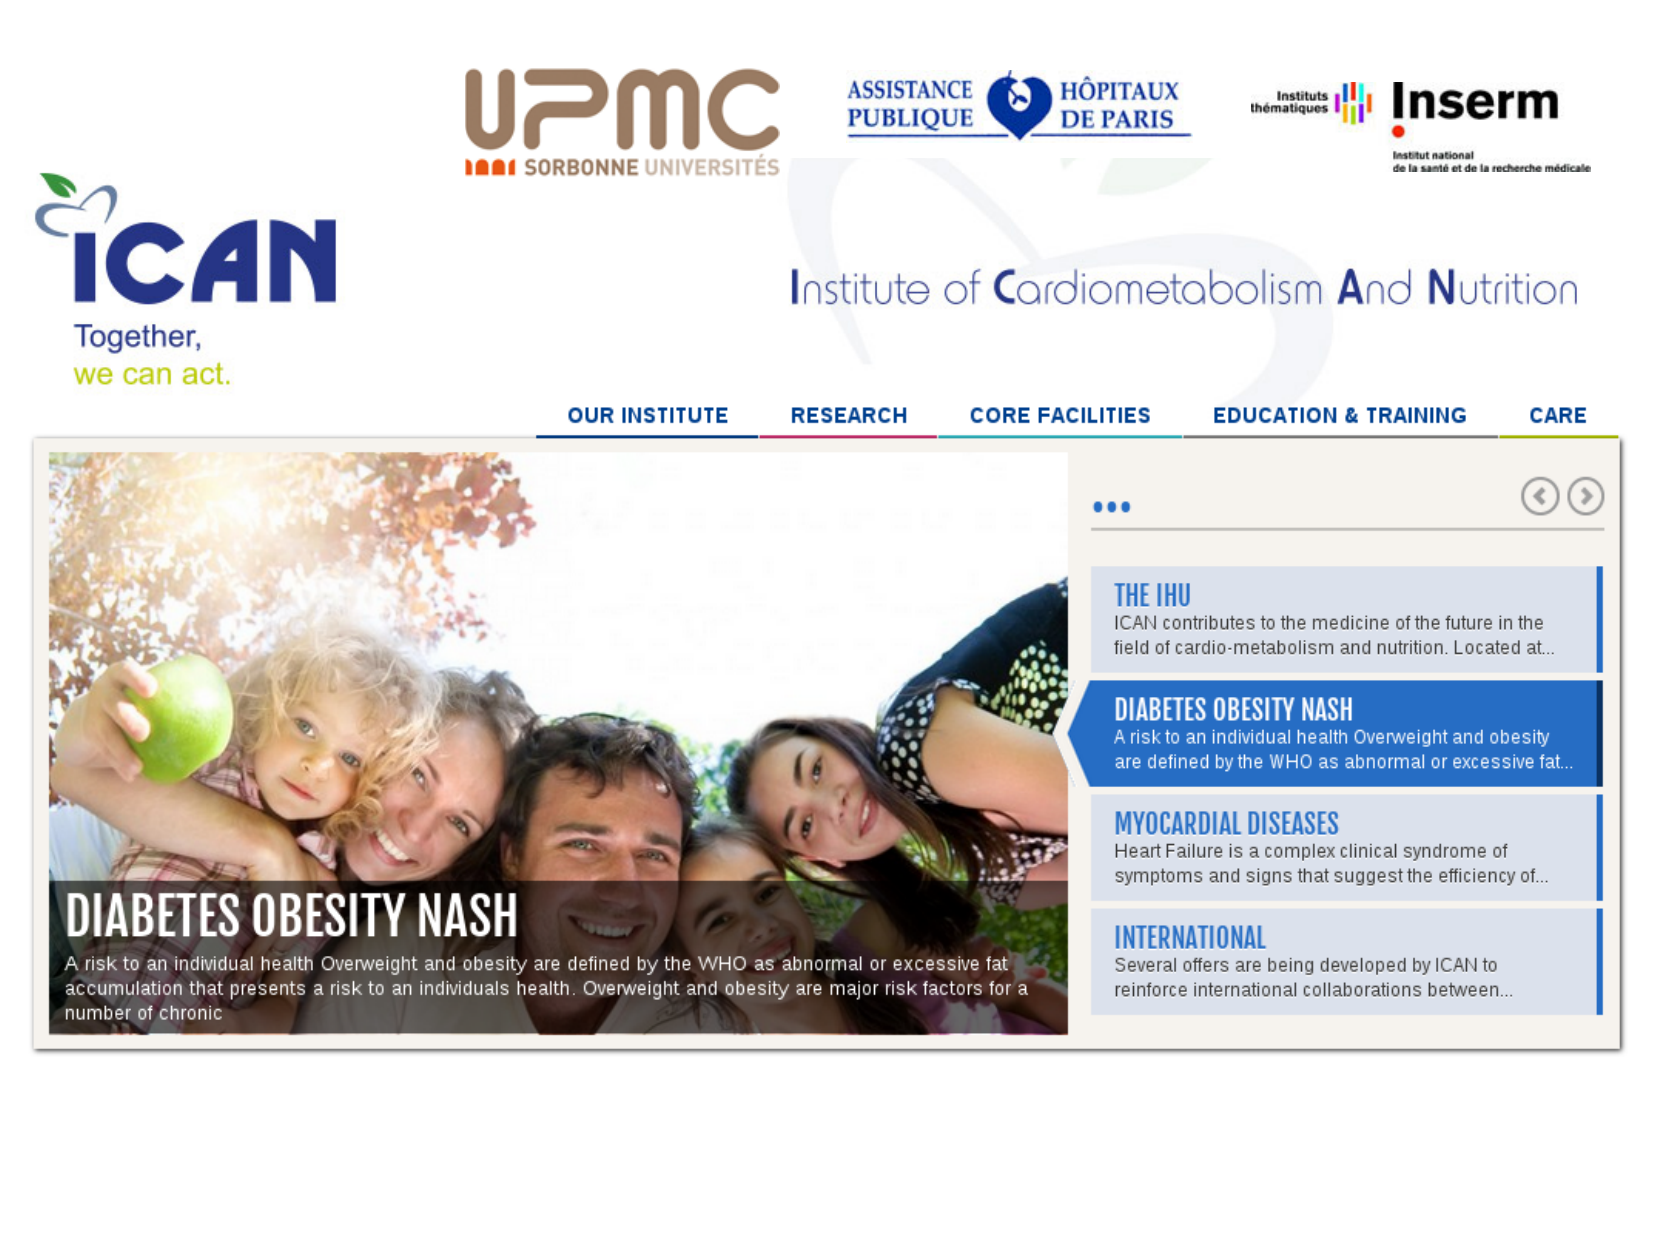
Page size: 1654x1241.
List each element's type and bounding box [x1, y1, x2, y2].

picture [846, 70, 1193, 143]
picture [0, 67, 1654, 1063]
